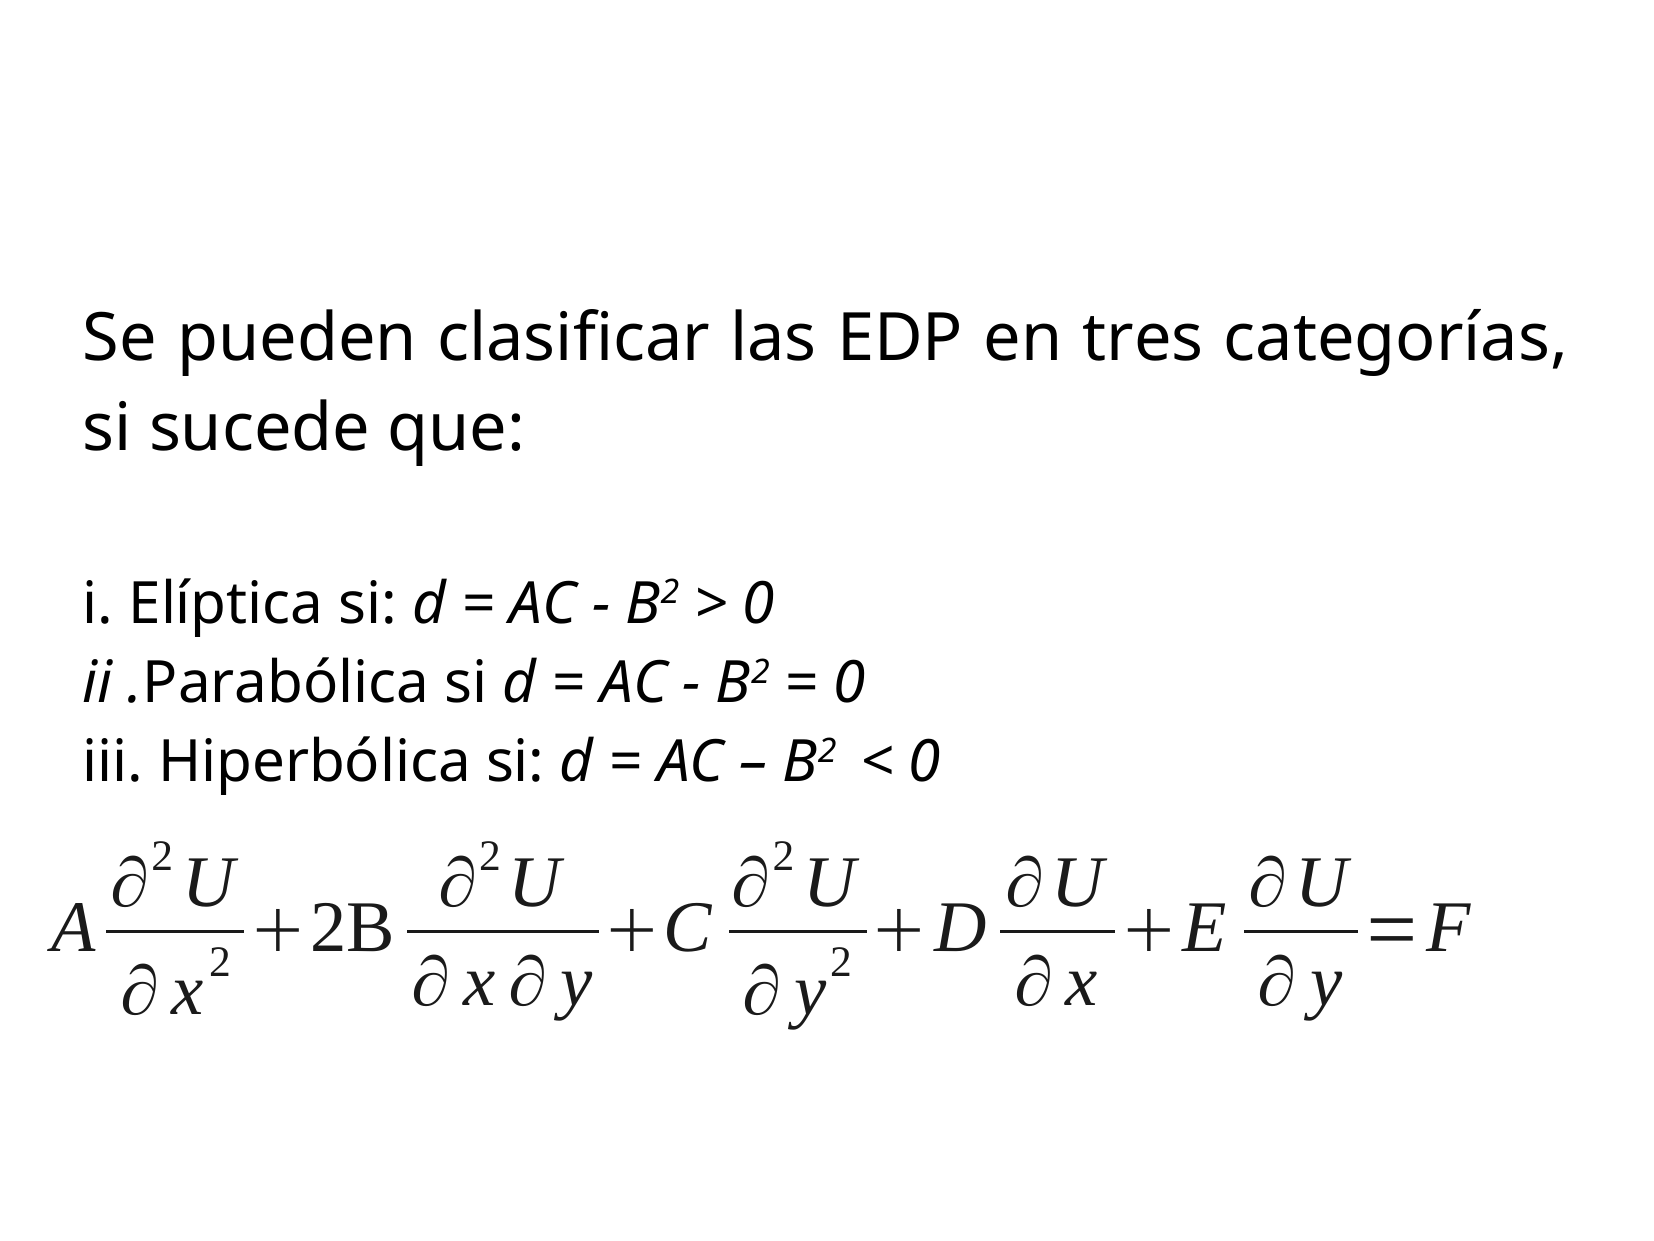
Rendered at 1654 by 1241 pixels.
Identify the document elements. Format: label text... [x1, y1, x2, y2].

chart [37, 829, 1477, 1034]
subtitle Se pueden clasificar las EDP en tres categorías, si sucede que: i. Elíptica si: d = AC - B2 > 0 ii .Parabólica si d = AC - B2 = 0 iii. Hiperbólica si: d = AC – B2 < 0 [82, 290, 1571, 798]
